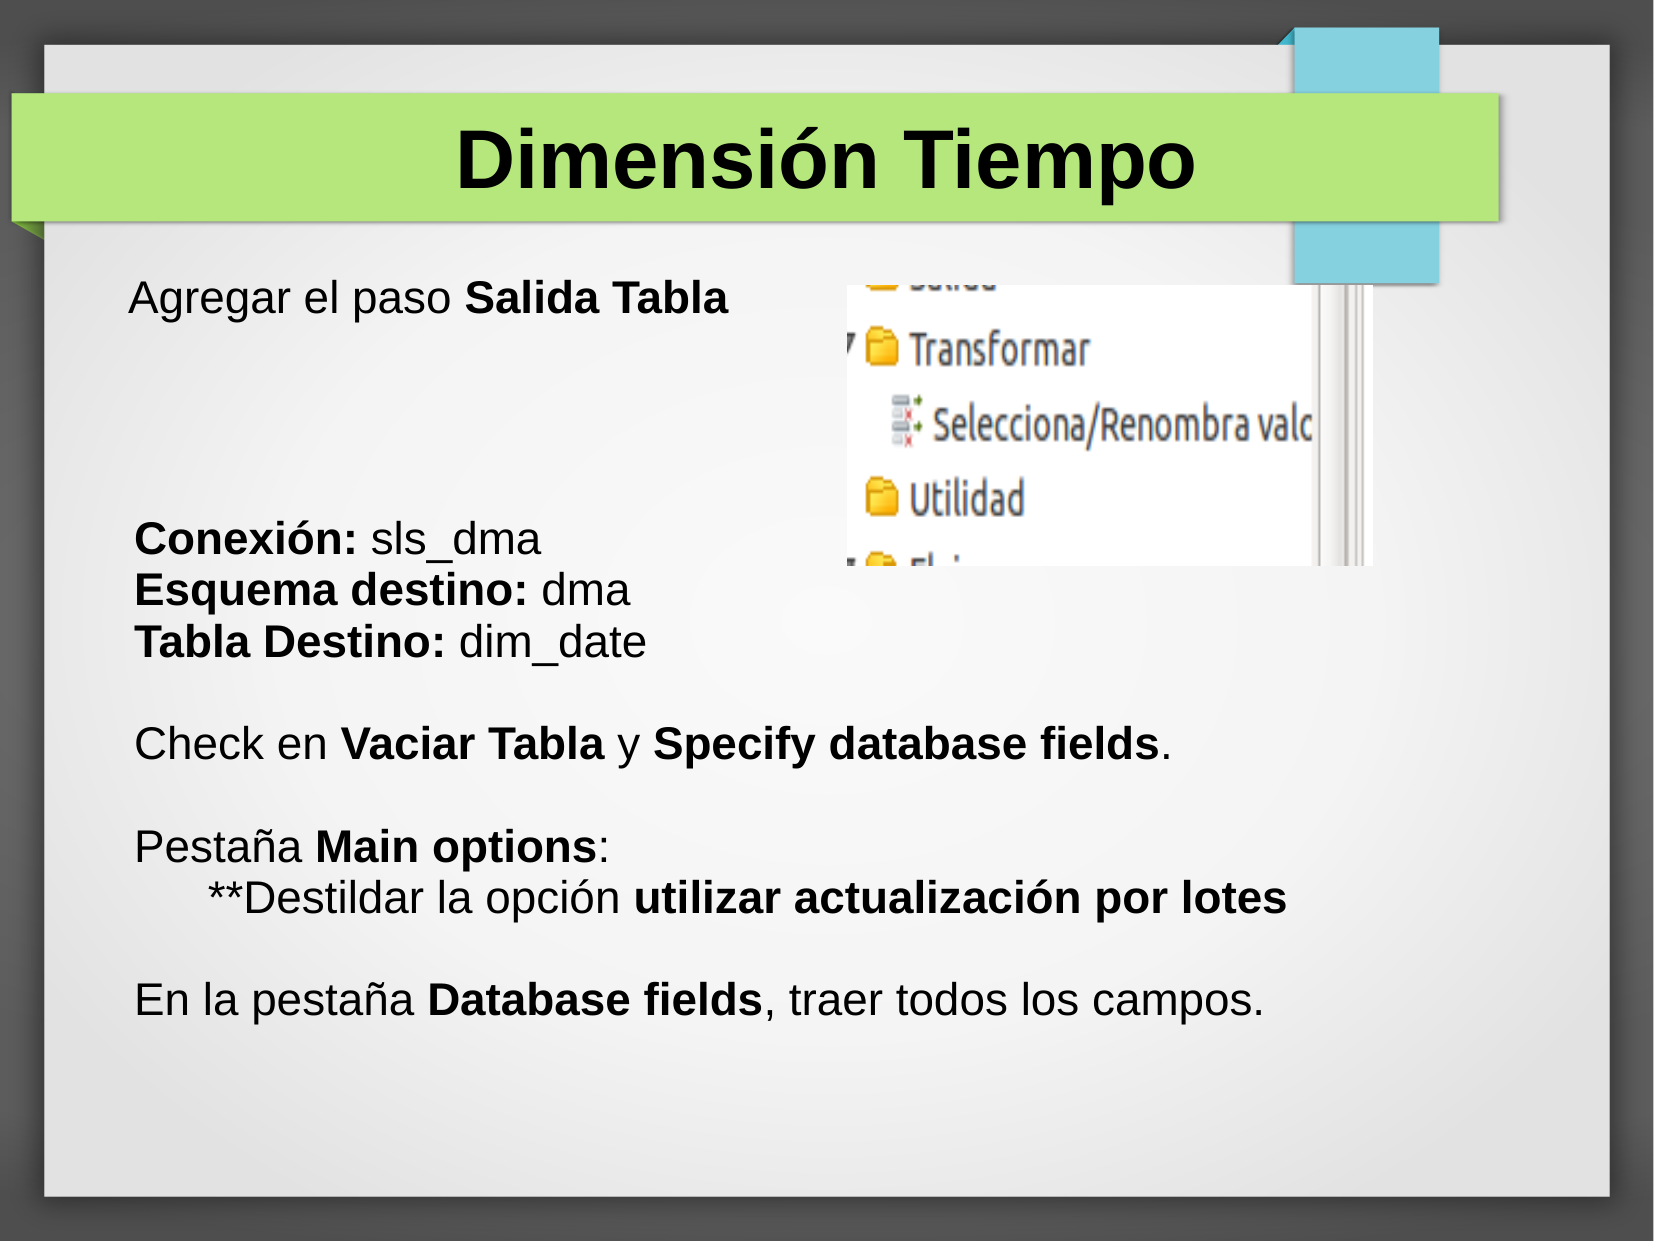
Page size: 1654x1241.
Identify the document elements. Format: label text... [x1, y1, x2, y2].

picture [0, 0, 1654, 1241]
text_box Agregar el paso Salida Tabla [113, 264, 753, 331]
title Dimensión Tiempo [70, 106, 1583, 213]
text_box Conexión: sls_dma Esquema destino: dma Tabla Destino: dim_date Check en Vaciar Tabla y Specify database fields. Pestaña Main options: **Destildar la opción utilizar actualización por lotes En la pestaña Database fields, traer todos los campos. [119, 505, 1529, 1034]
